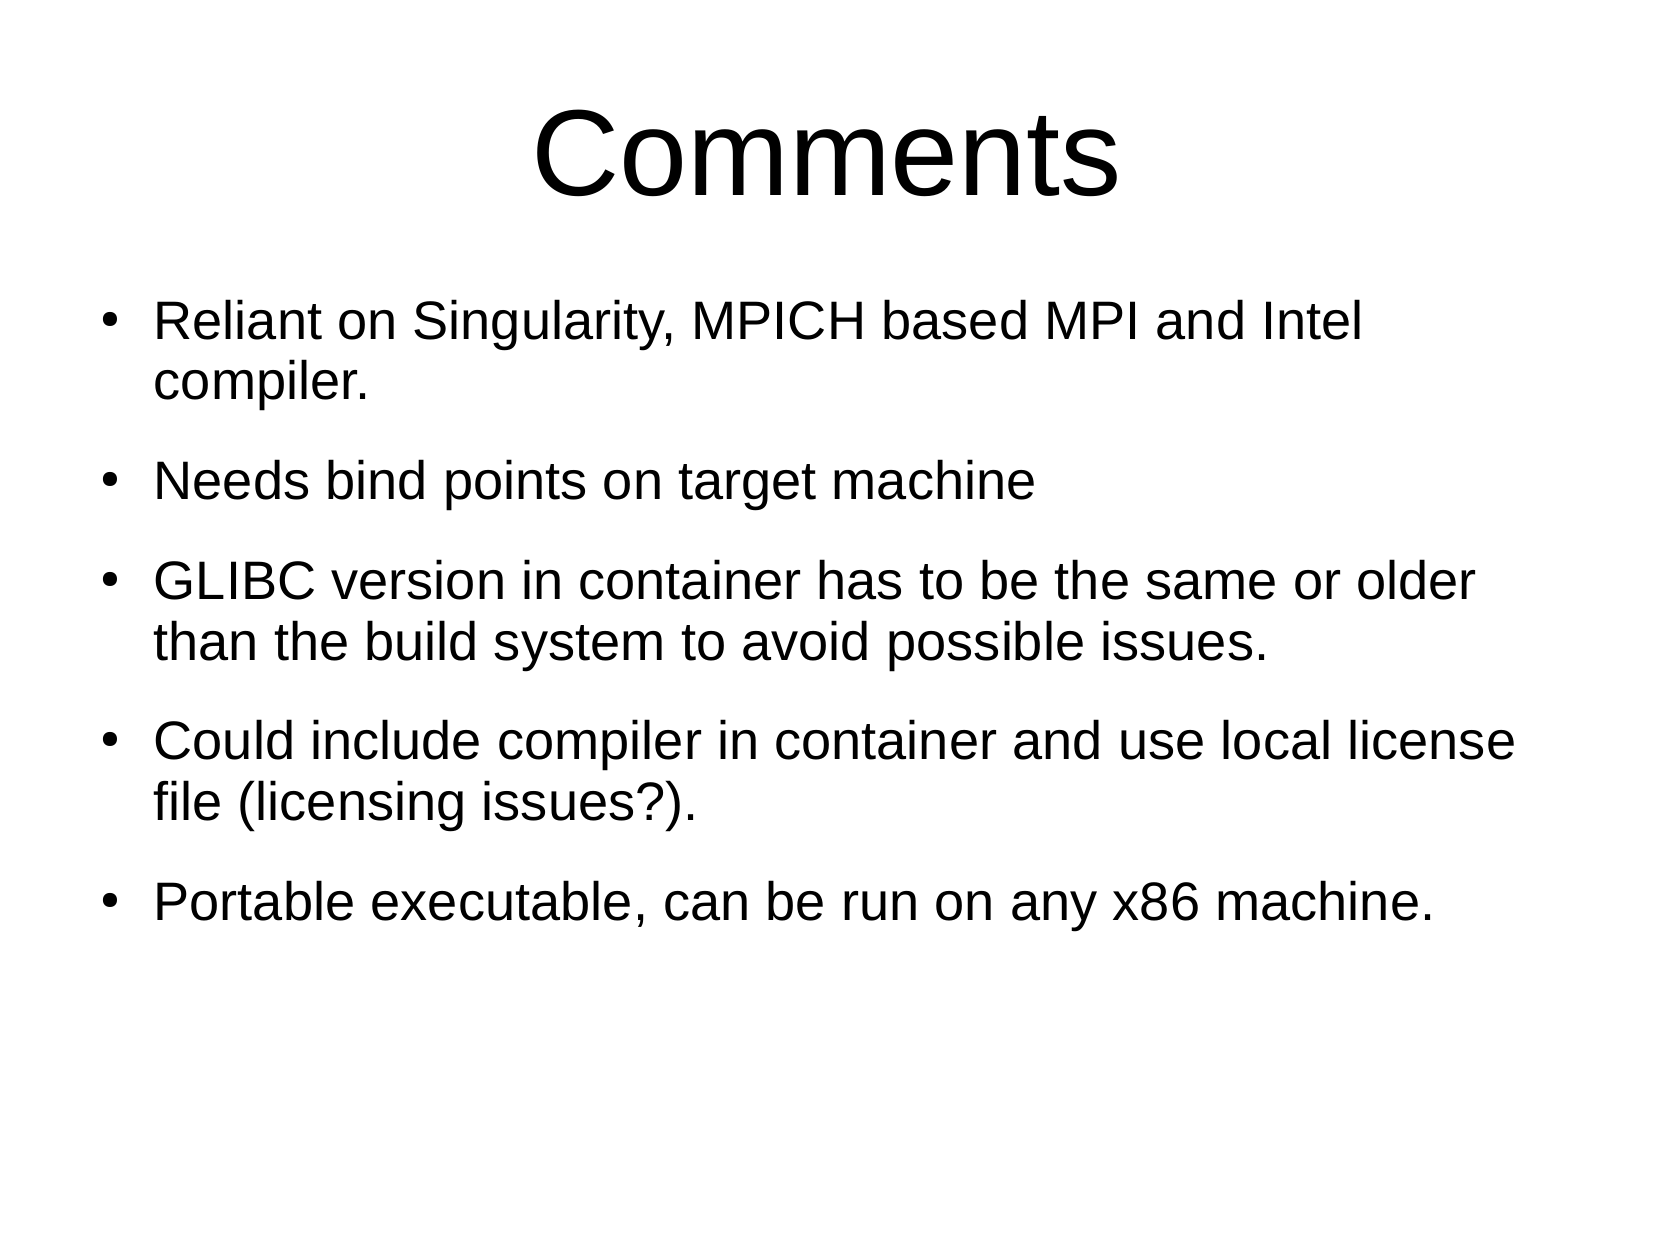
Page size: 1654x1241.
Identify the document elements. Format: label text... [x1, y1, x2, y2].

list Reliant on Singularity, MPICH based MPI and Intel compiler. Needs bind points on target machine GLIBC version in container has to be the same or older than the build system to avoid possible issues. Could include compiler in container and use local license file (licensing issues?). Portable executable, can be run on any x86 machine. [82, 290, 1571, 1010]
title Comments [82, 49, 1571, 257]
